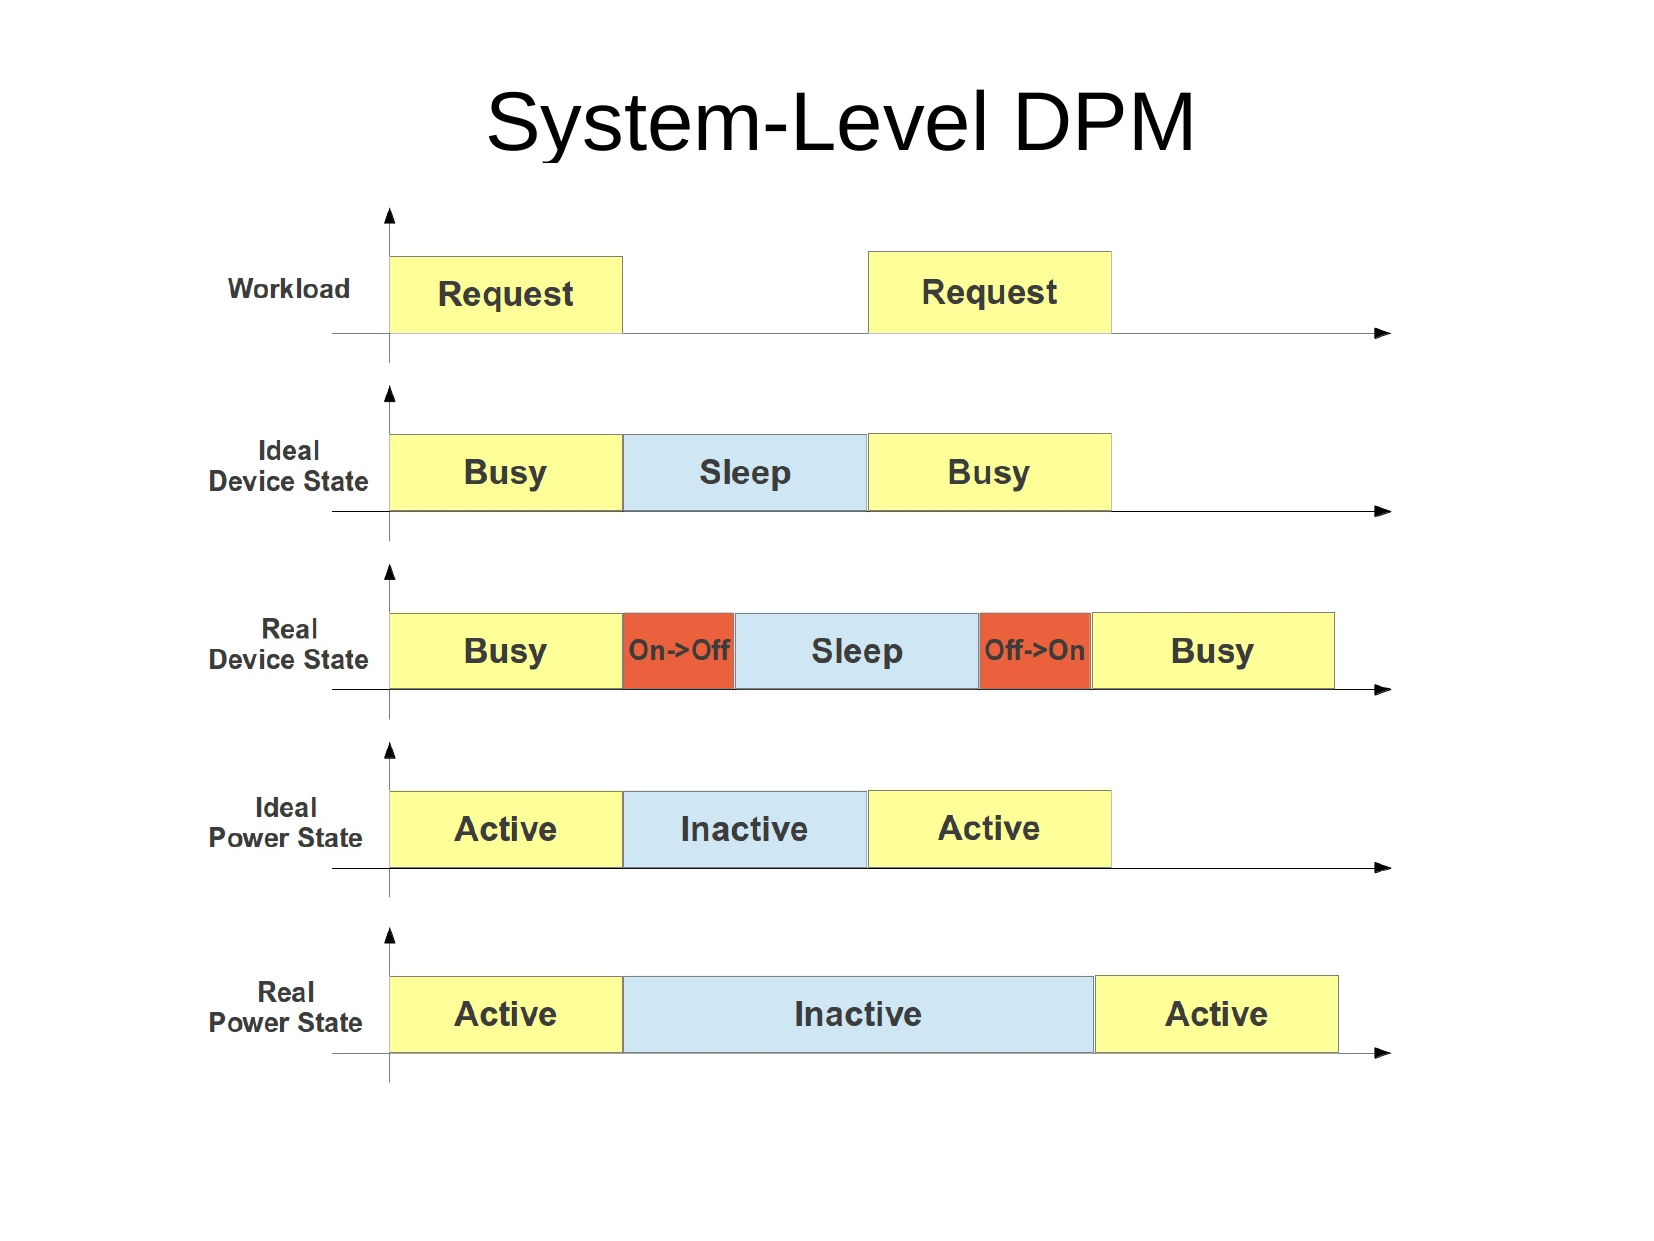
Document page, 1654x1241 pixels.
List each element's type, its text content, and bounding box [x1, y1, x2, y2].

title System-Level DPM [0, 23, 1654, 212]
picture [108, 163, 1576, 1201]
